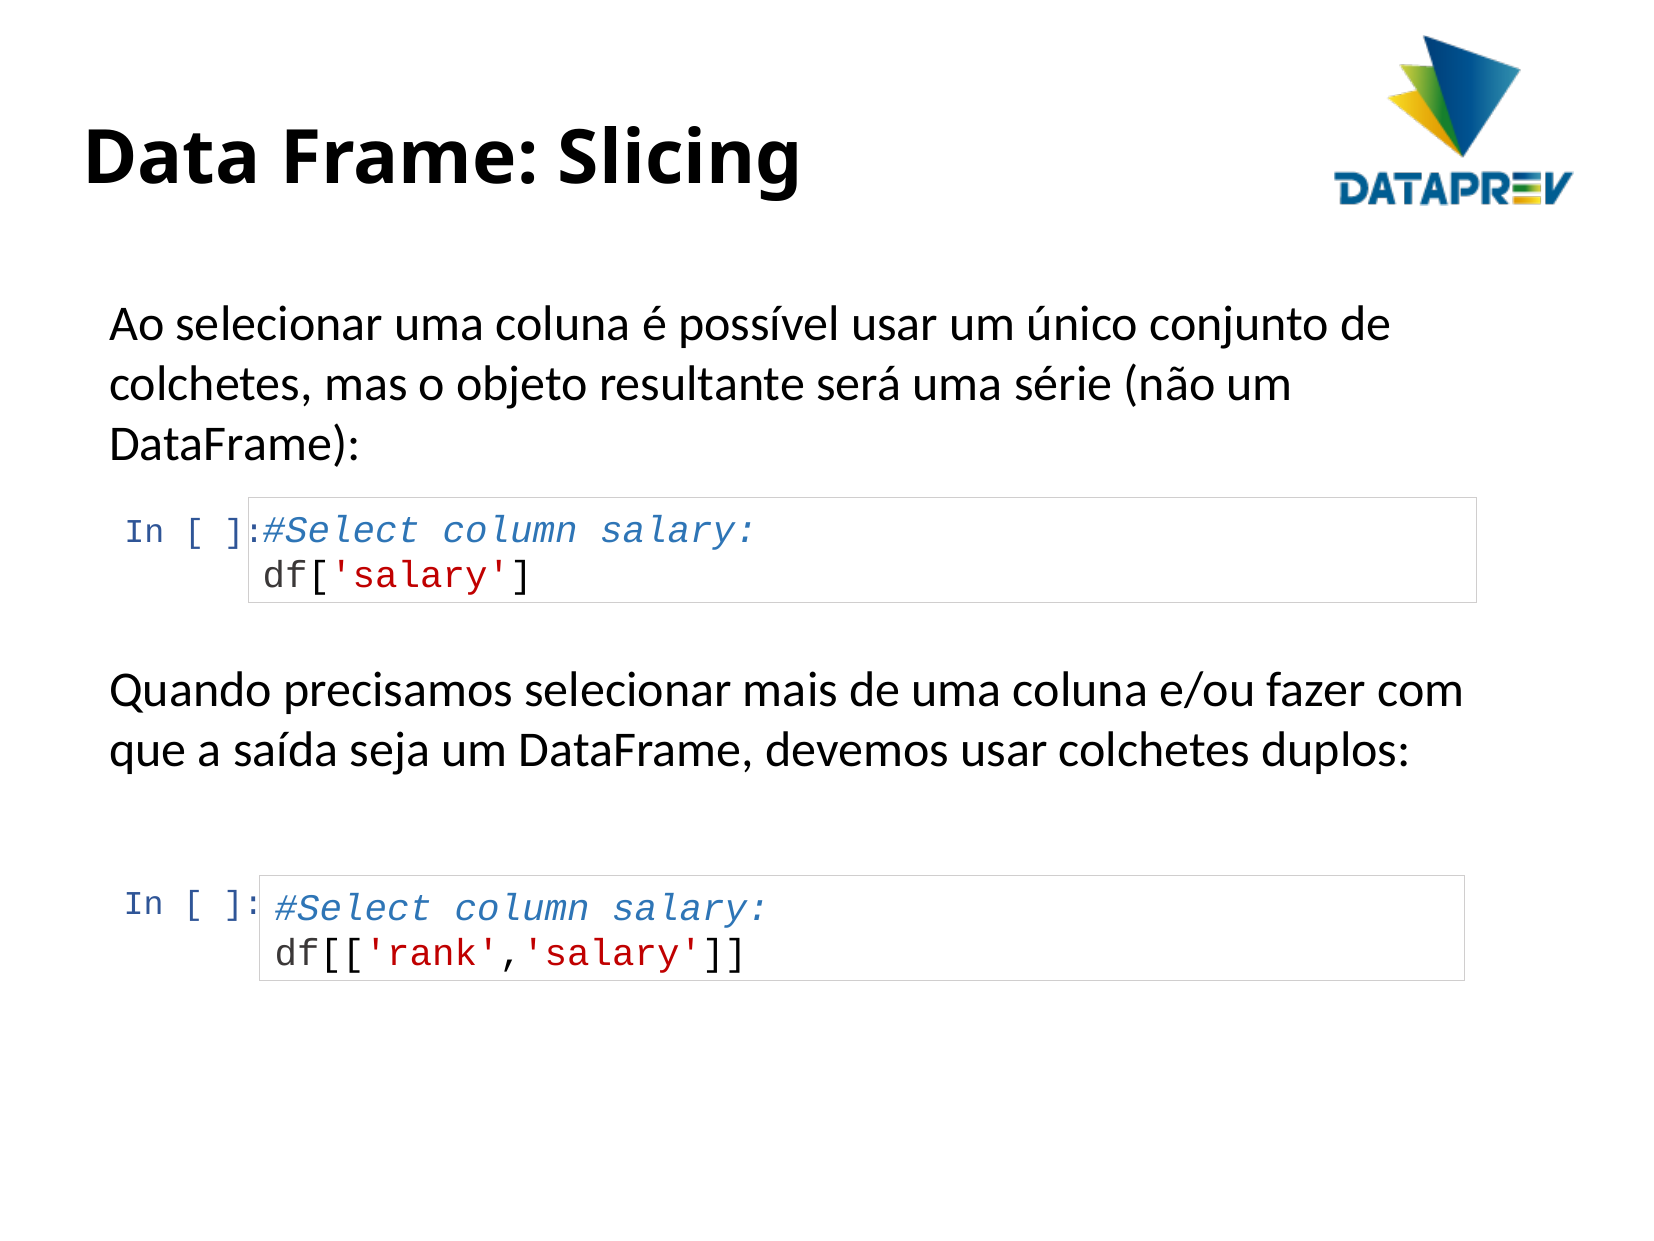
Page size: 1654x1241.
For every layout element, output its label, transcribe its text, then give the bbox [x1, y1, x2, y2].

text_box In [ ]: [32, 869, 284, 930]
text_box Ao selecionar uma coluna é possível usar um único conjunto de colchetes, mas o objeto resultante será uma série (não um DataFrame): [94, 283, 1550, 465]
text_box #Select column salary: df[['rank','salary']] [259, 875, 1465, 981]
text_box In [ ]: [33, 497, 248, 558]
text_box Quando precisamos selecionar mais de uma coluna e/ou fazer com que a saída seja um DataFrame, devemos usar colchetes duplos: [94, 649, 1549, 804]
picture [1334, 35, 1574, 206]
text_box #Select column salary: df['salary'] [248, 497, 1477, 603]
title Data Frame: Slicing [82, 96, 1252, 213]
